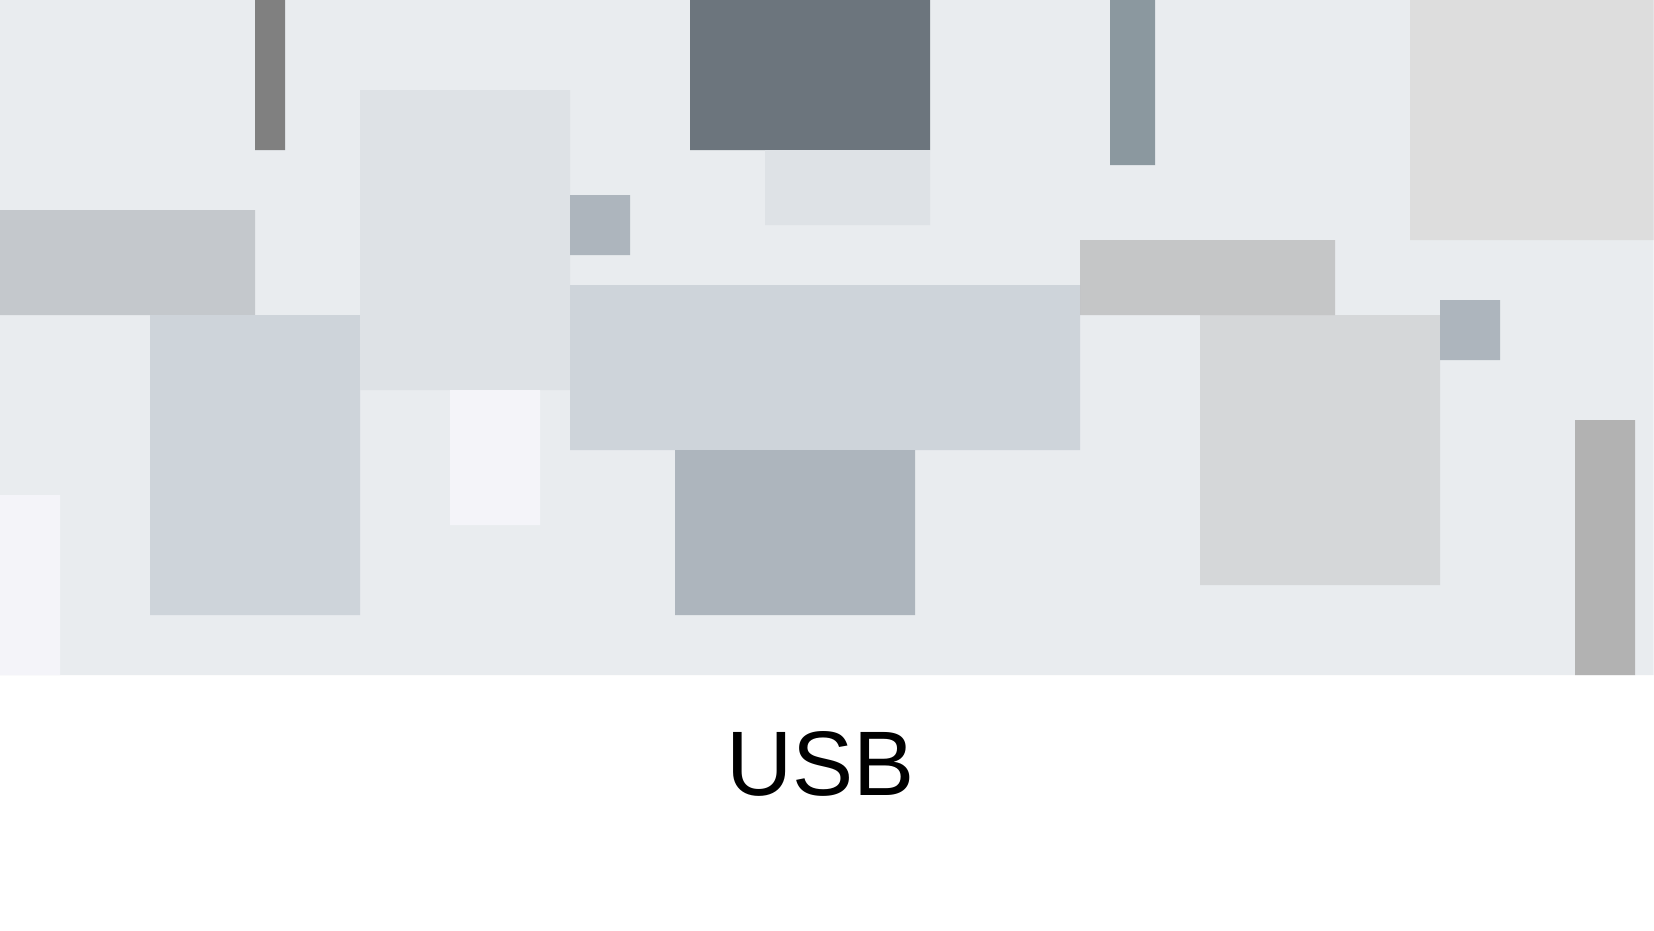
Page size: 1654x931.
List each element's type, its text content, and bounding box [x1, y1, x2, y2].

title USB [76, 685, 1565, 841]
